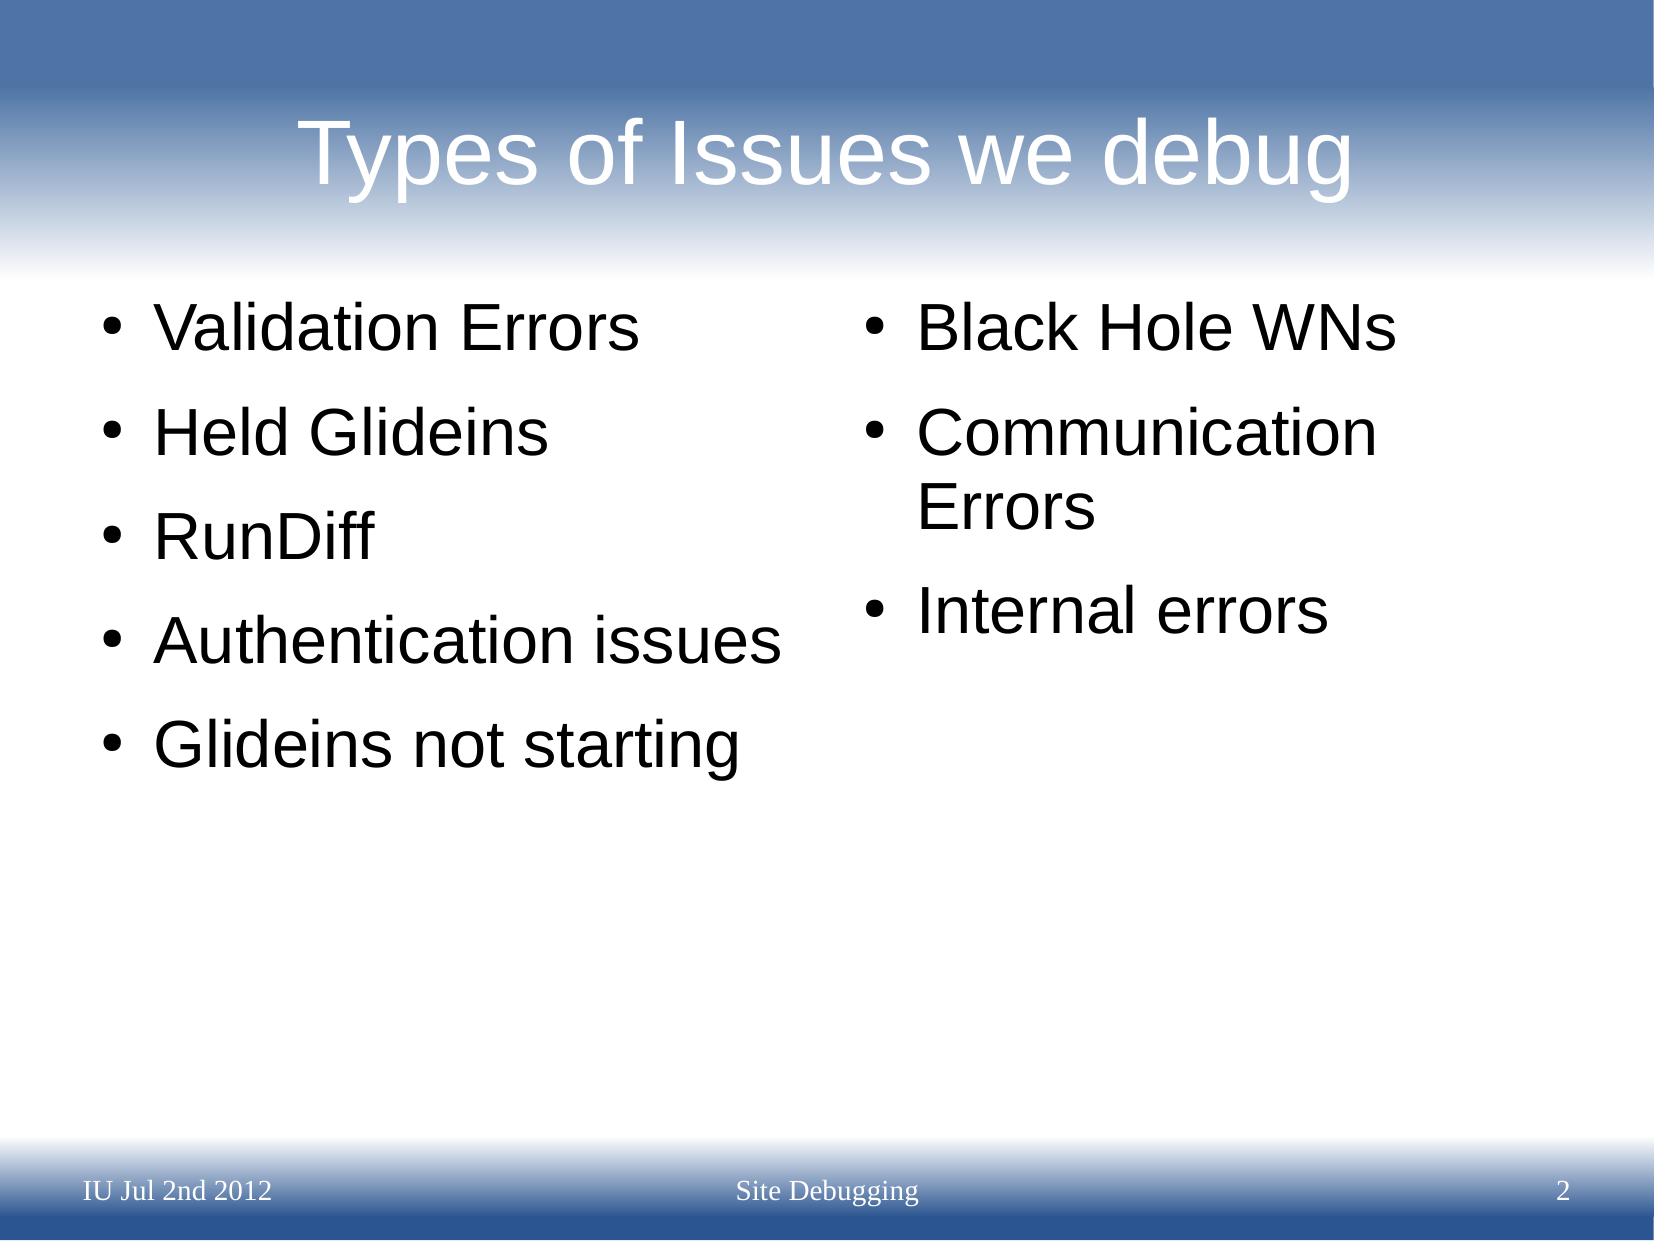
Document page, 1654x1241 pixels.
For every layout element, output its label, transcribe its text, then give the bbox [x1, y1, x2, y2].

list Black Hole WNs Communication Errors Internal errors [845, 290, 1572, 1109]
title Types of Issues we debug [82, 49, 1571, 257]
list Validation Errors Held Glideins RunDiff Authentication issues Glideins not starting [82, 290, 809, 1109]
